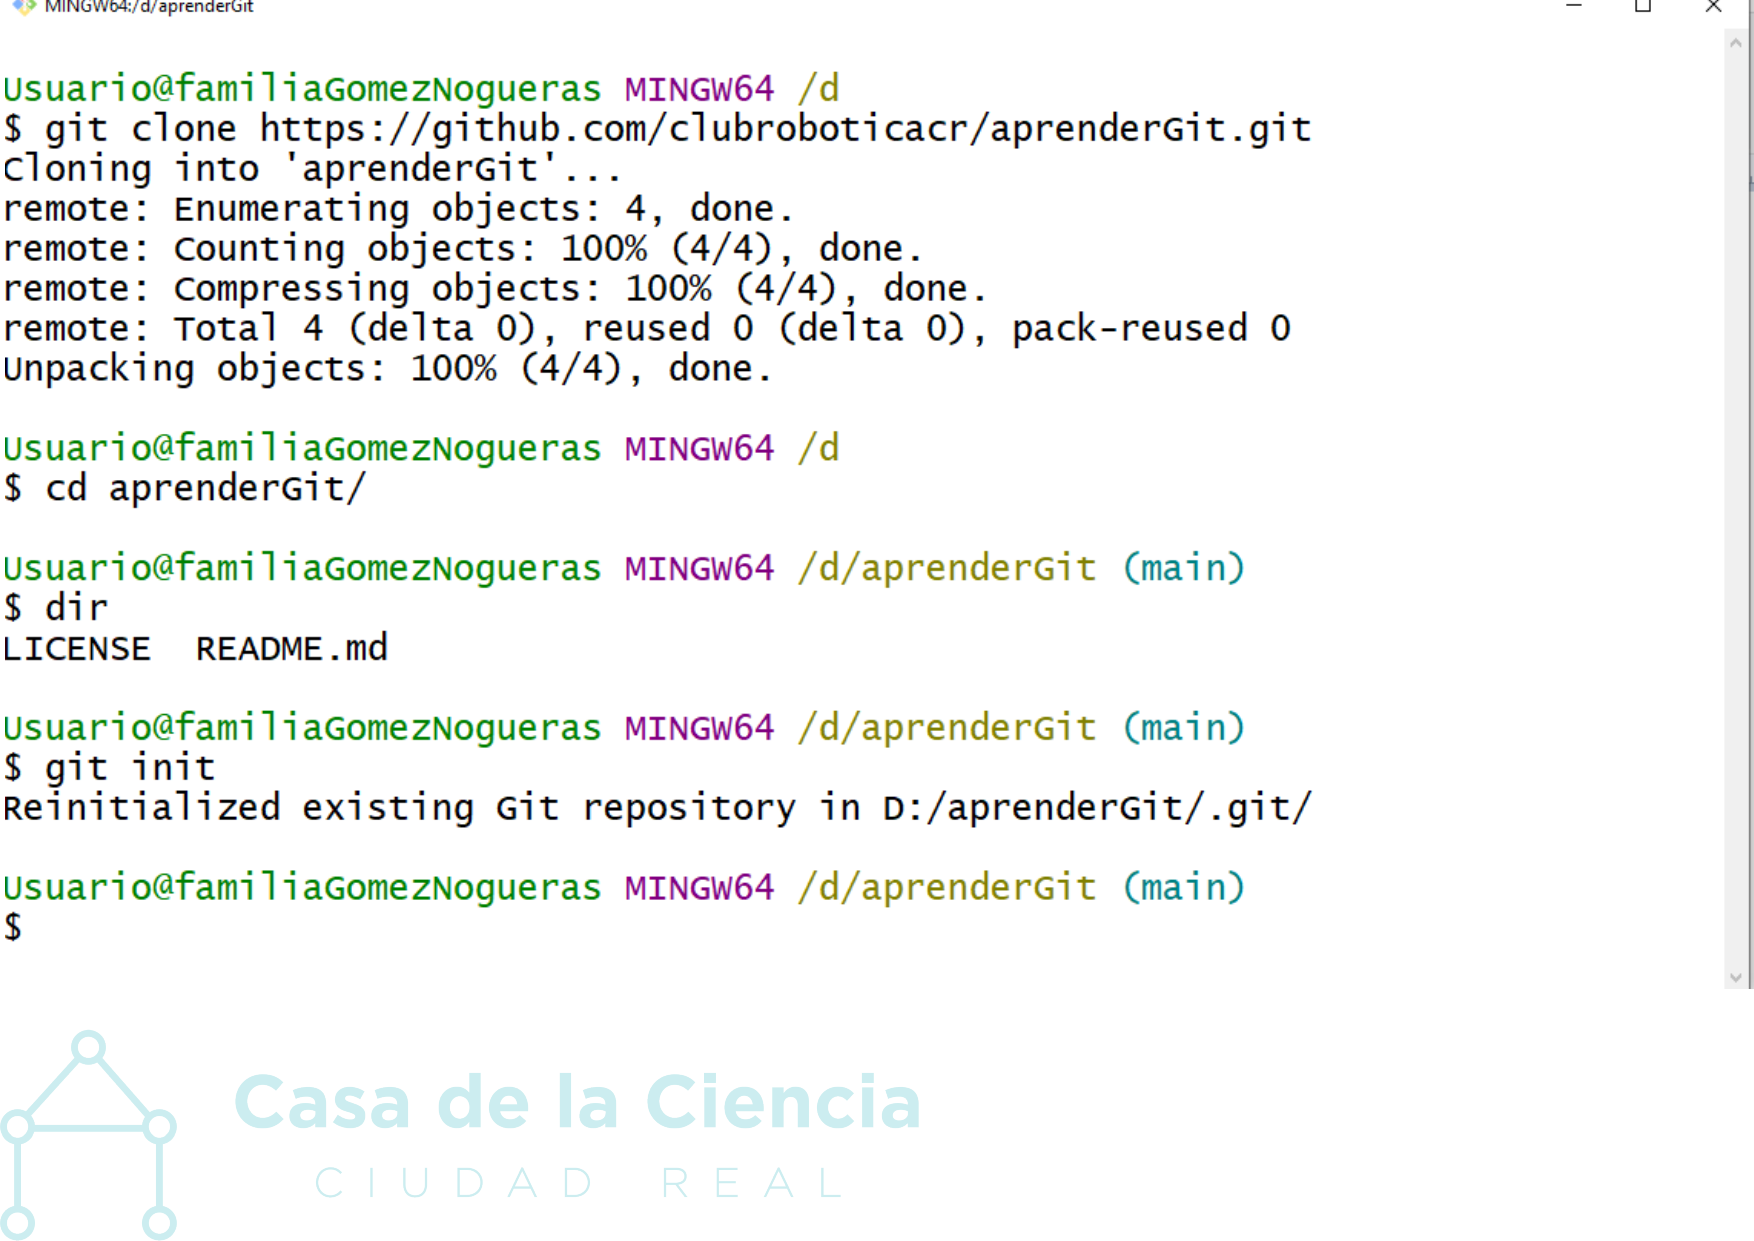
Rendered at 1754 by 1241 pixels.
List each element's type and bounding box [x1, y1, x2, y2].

picture [5, 0, 1754, 989]
